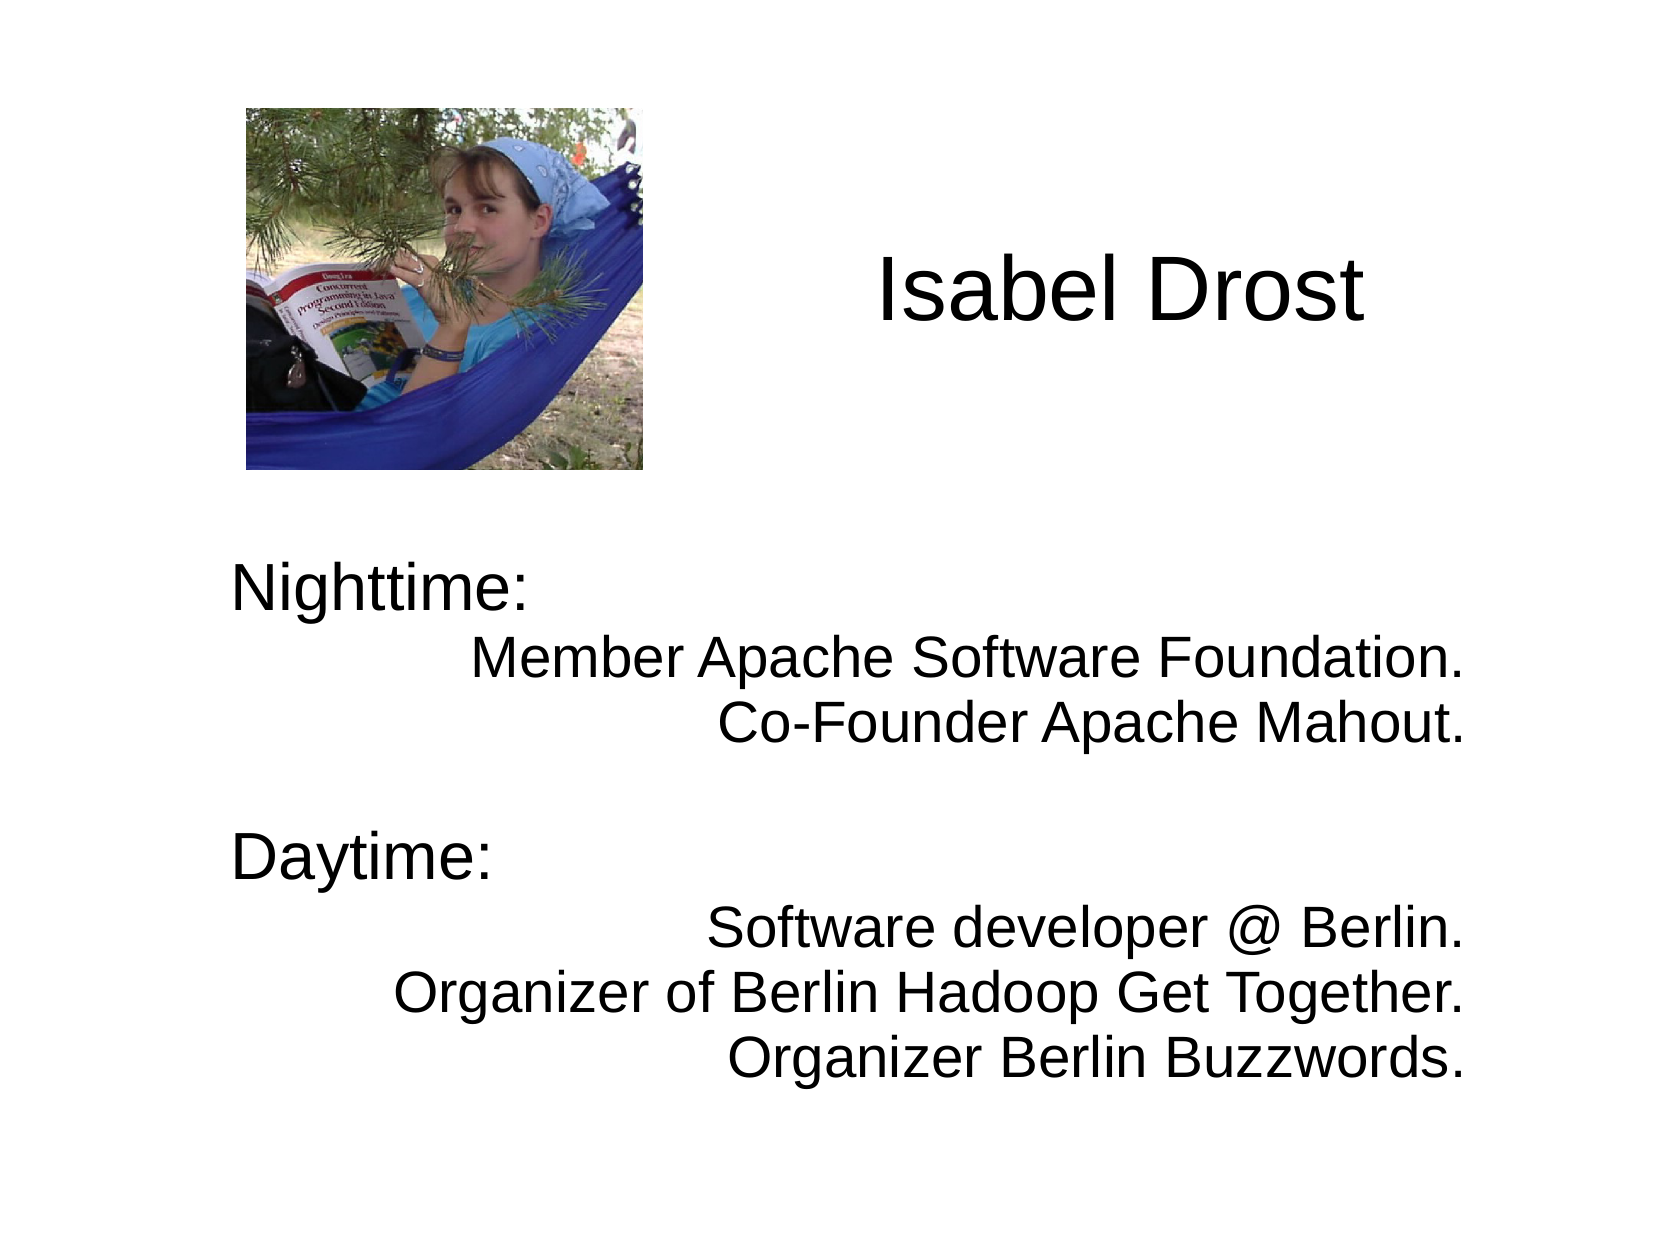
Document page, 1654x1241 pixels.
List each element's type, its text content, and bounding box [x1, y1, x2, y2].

text_box Nighttime: Member Apache Software Foundation. Co-Founder Apache Mahout. Daytime: Software developer @ Berlin. Organizer of Berlin Hadoop Get Together. Organizer Berlin Buzzwords. [216, 542, 1506, 1162]
picture [246, 108, 643, 470]
text_box Isabel Drost [861, 230, 1381, 348]
